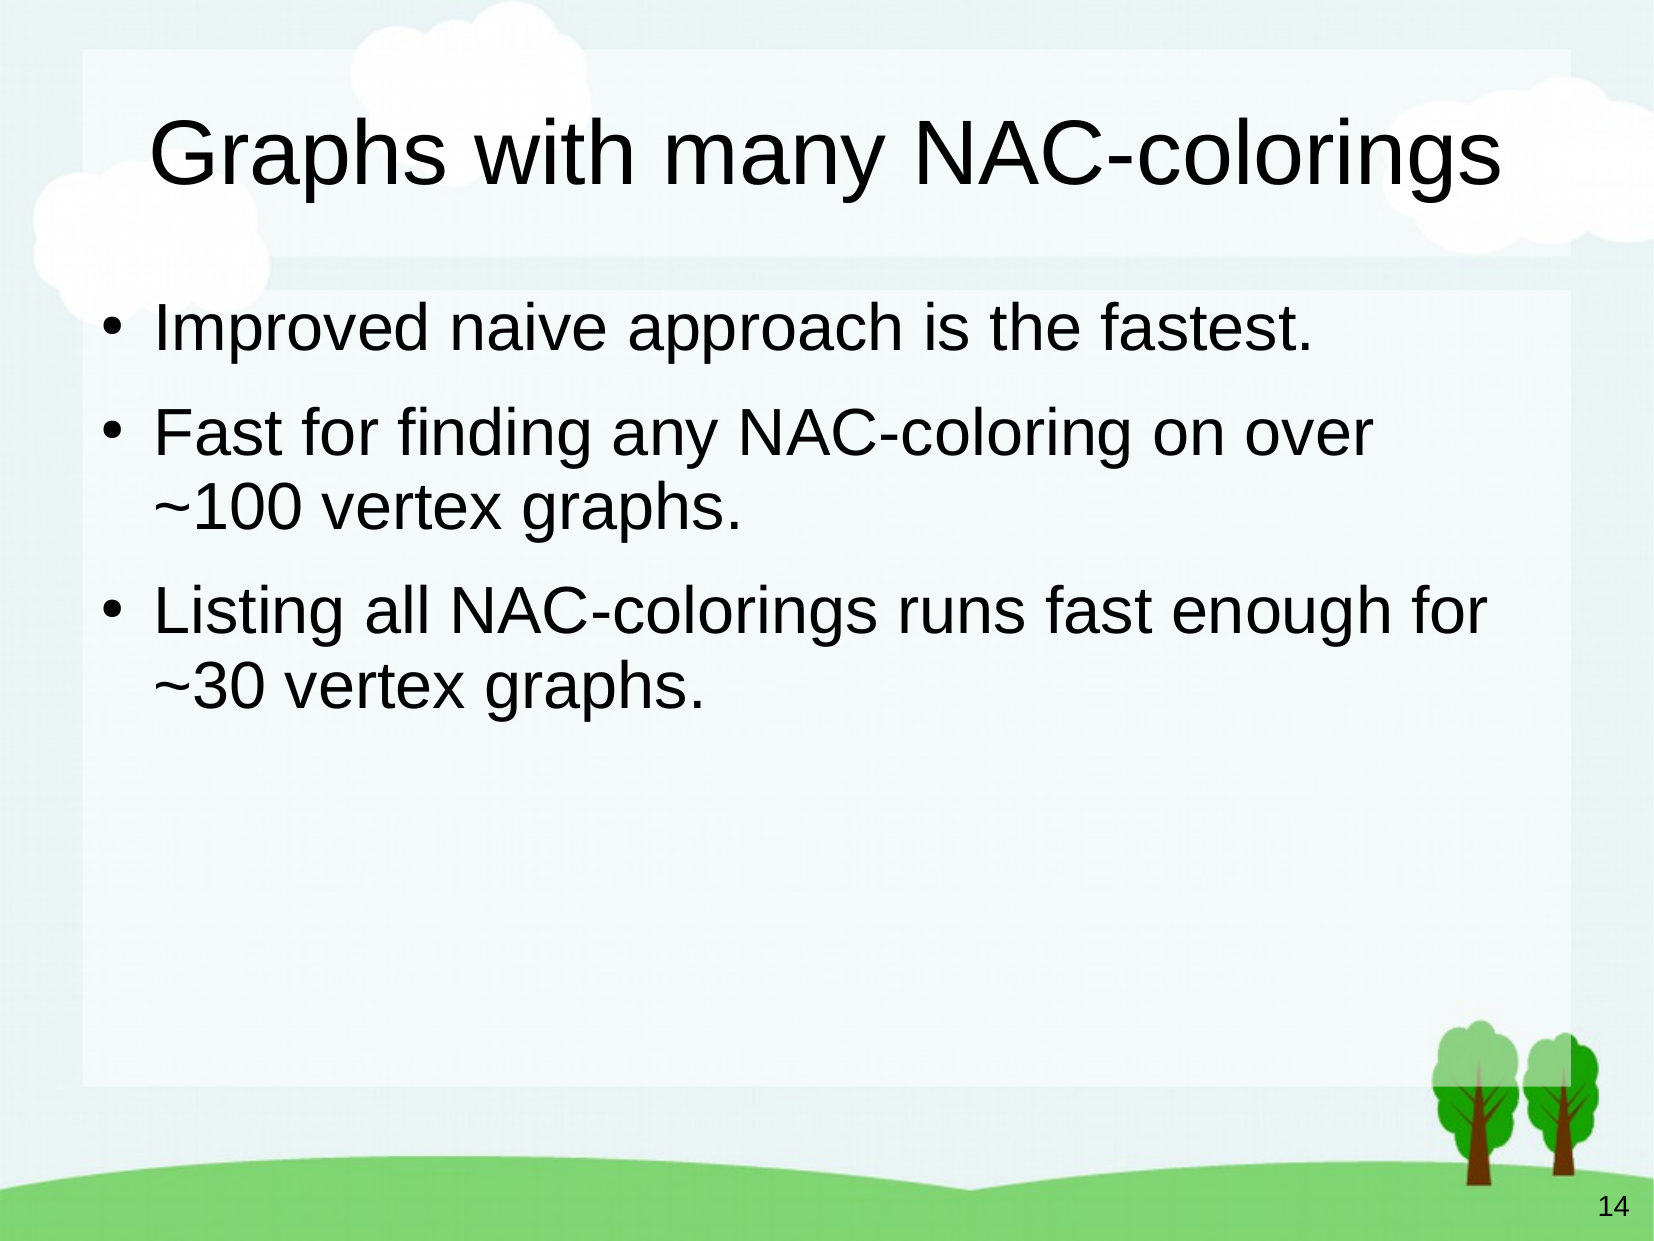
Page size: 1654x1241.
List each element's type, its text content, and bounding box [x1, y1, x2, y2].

list Improved naive approach is the fastest. Fast for finding any NAC-coloring on over ~100 vertex graphs. Listing all NAC-colorings runs fast enough for ~30 vertex graphs. [82, 290, 1571, 1087]
picture [0, 0, 1654, 1241]
title Graphs with many NAC-colorings [82, 49, 1571, 257]
